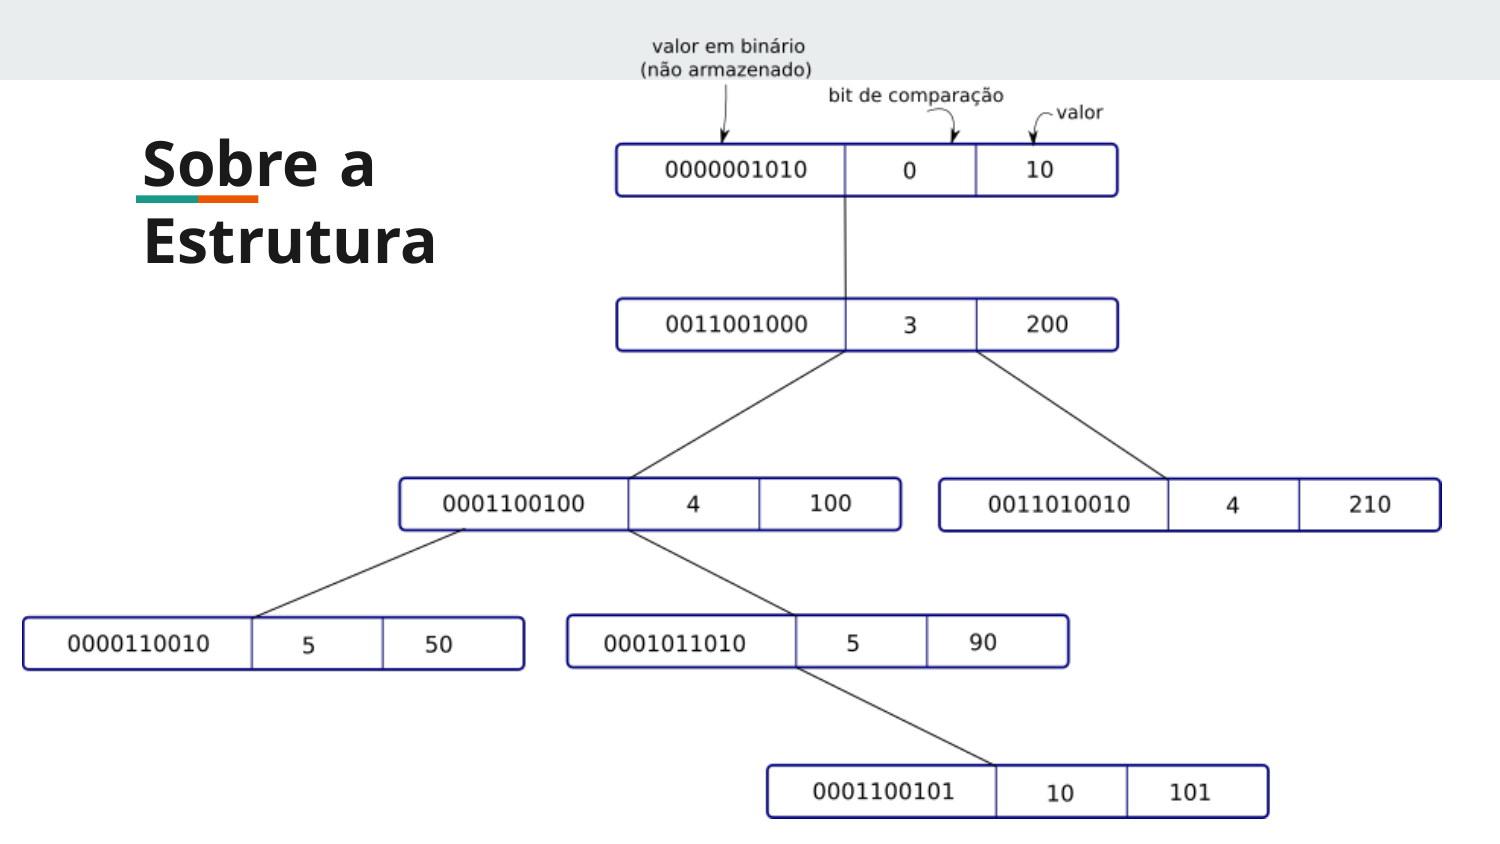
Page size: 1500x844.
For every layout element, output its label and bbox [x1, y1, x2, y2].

picture [22, 38, 1442, 819]
